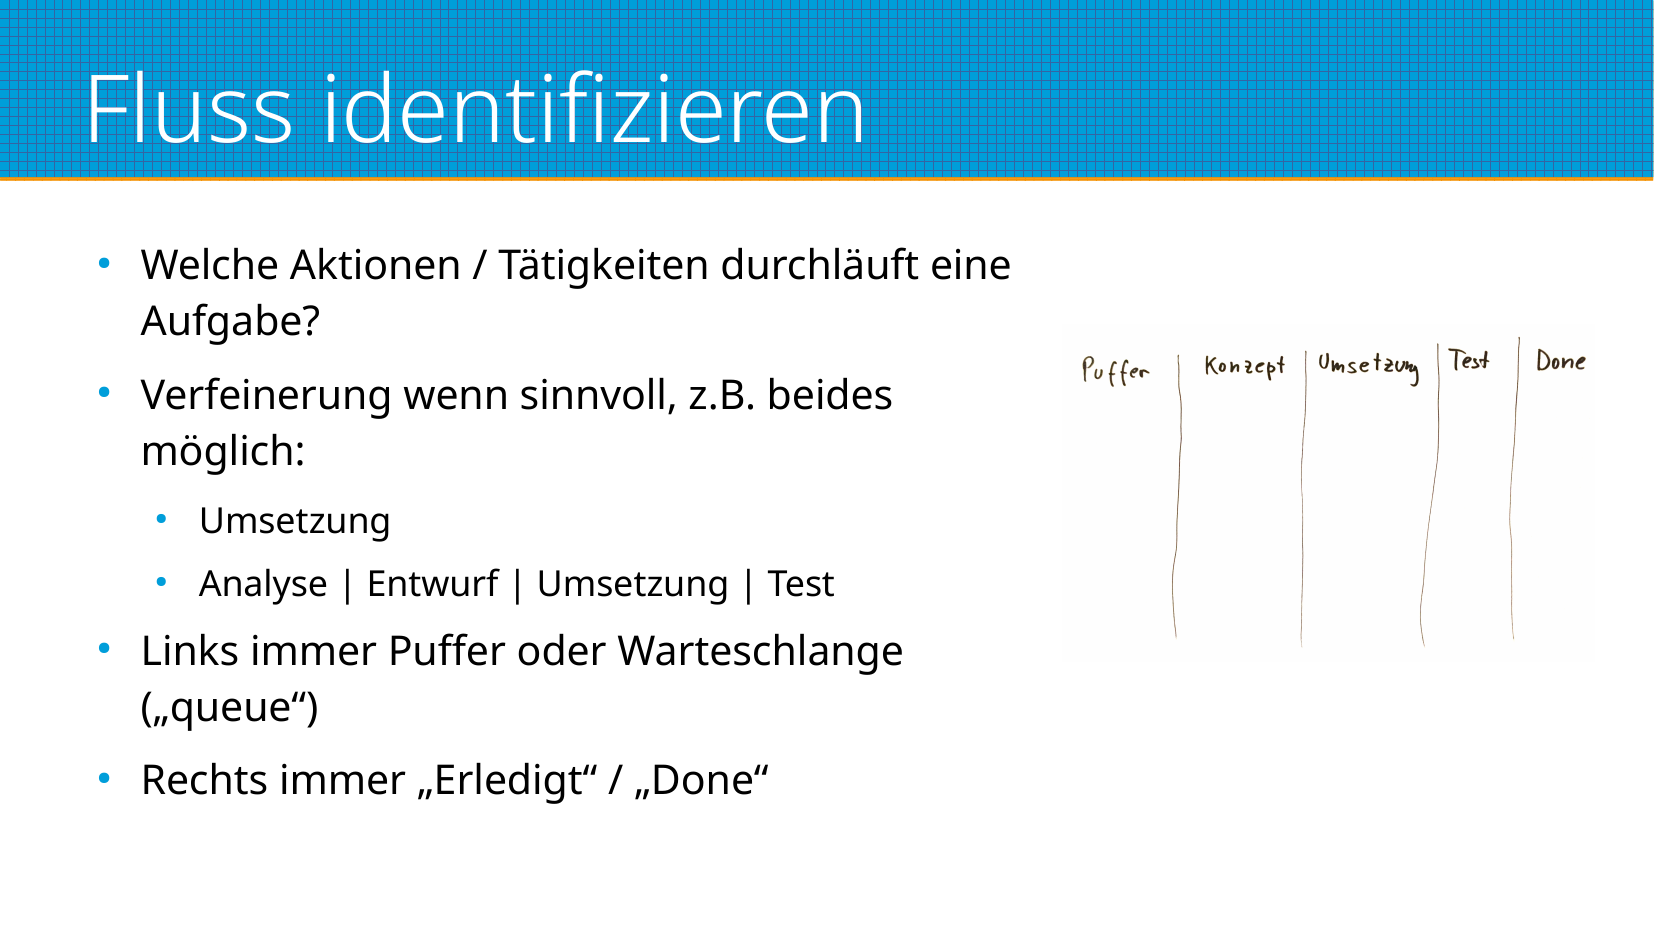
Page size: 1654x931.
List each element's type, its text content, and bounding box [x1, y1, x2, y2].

picture [1062, 324, 1595, 662]
title Fluss identifizieren [82, 14, 1571, 171]
list Welche Aktionen / Tätigkeiten durchläuft eine Aufgabe? Verfeinerung wenn sinnvoll, z.B. beides möglich: Umsetzung Analyse | Entwurf | Umsetzung | Test Links immer Puffer oder Warteschlange („queue“) Rechts immer „Erledigt“ / „Done“ [82, 236, 1034, 811]
